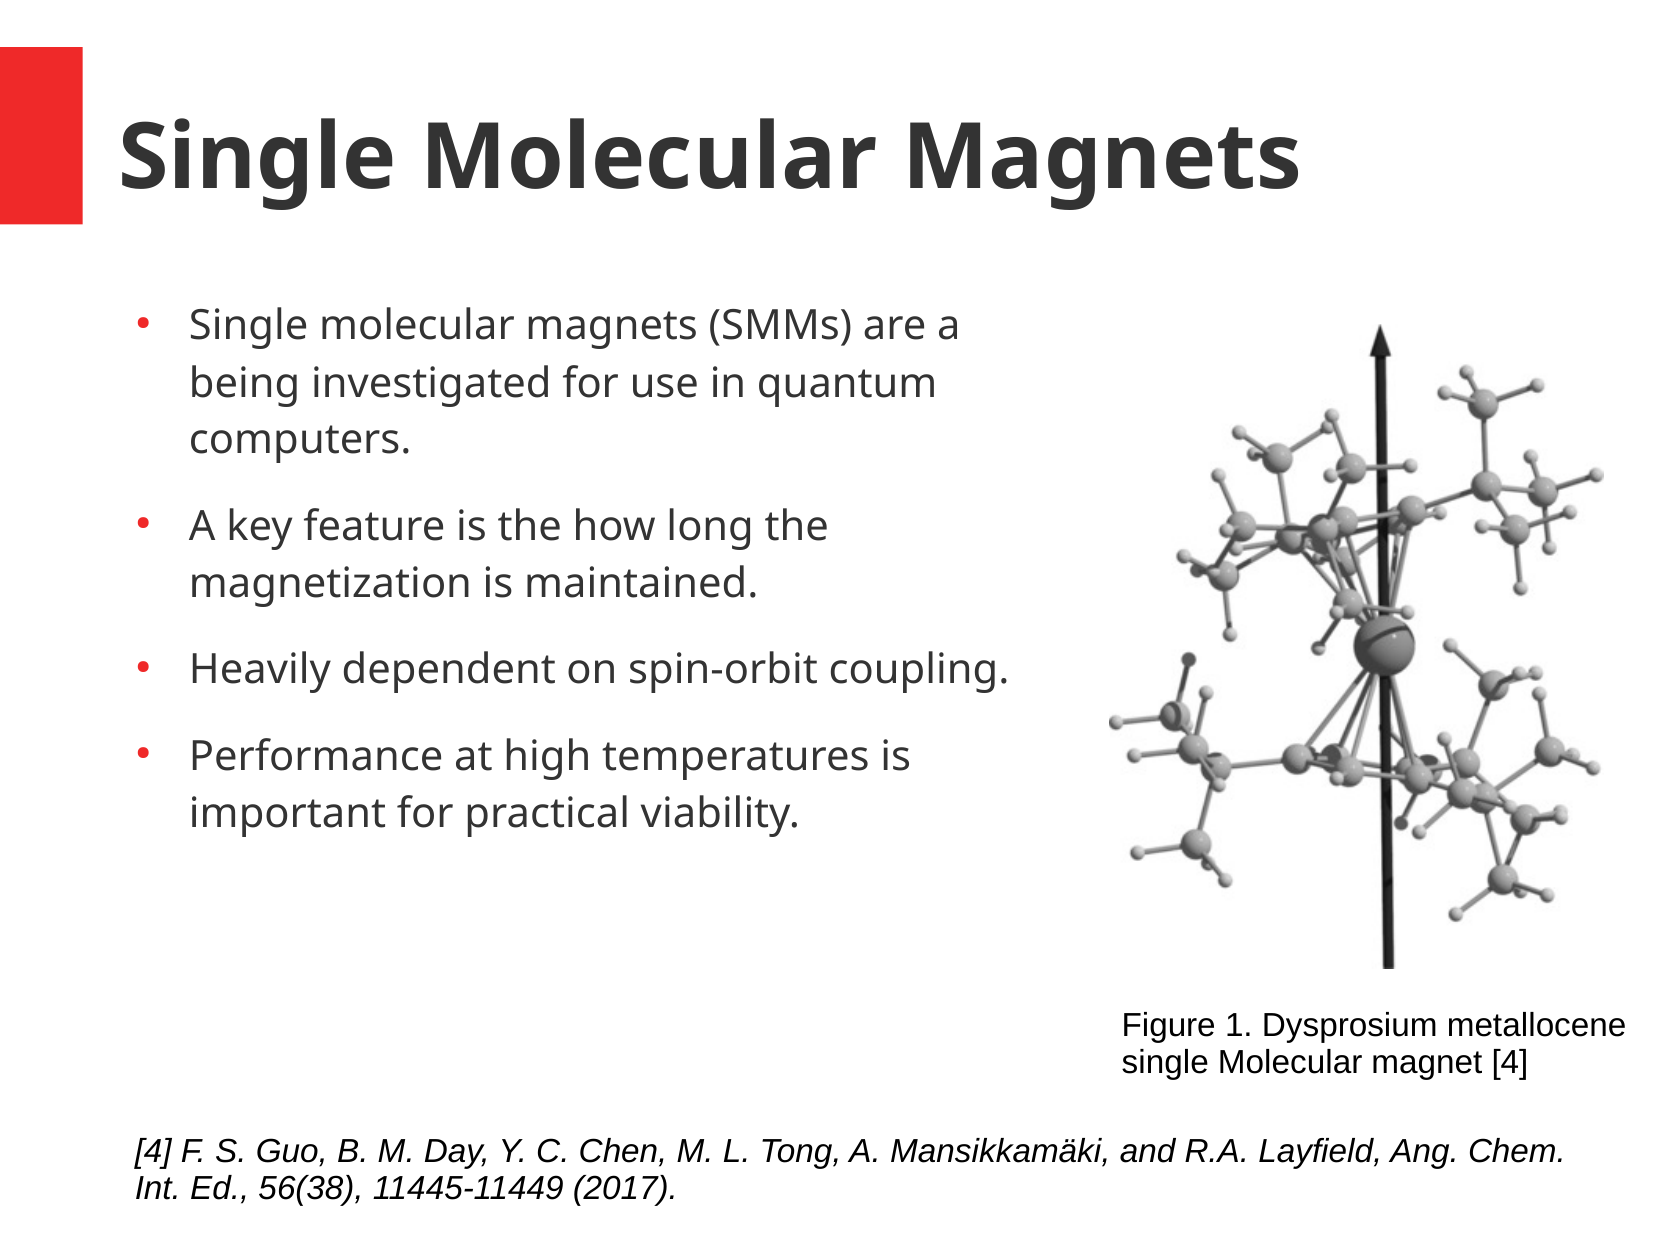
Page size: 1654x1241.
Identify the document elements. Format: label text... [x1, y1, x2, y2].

picture [1109, 324, 1604, 969]
text_box [4] F. S. Guo, B. M. Day, Y. C. Chen, M. L. Tong, A. Mansikkamäki, and R.A. Layfield, Ang. Chem. Int. Ed., 56(38), 11445-11449 (2017). [120, 1125, 1591, 1227]
list Single molecular magnets (SMMs) are a being investigated for use in quantum computers. A key feature is the how long the magnetization is maintained. Heavily dependent on spin-orbit coupling. Performance at high temperatures is important for practical viability. [118, 295, 1066, 541]
text_box Figure 1. Dysprosium metallocene single Molecular magnet [4] [1106, 999, 1647, 1126]
title Single Molecular Magnets [118, 45, 1571, 260]
